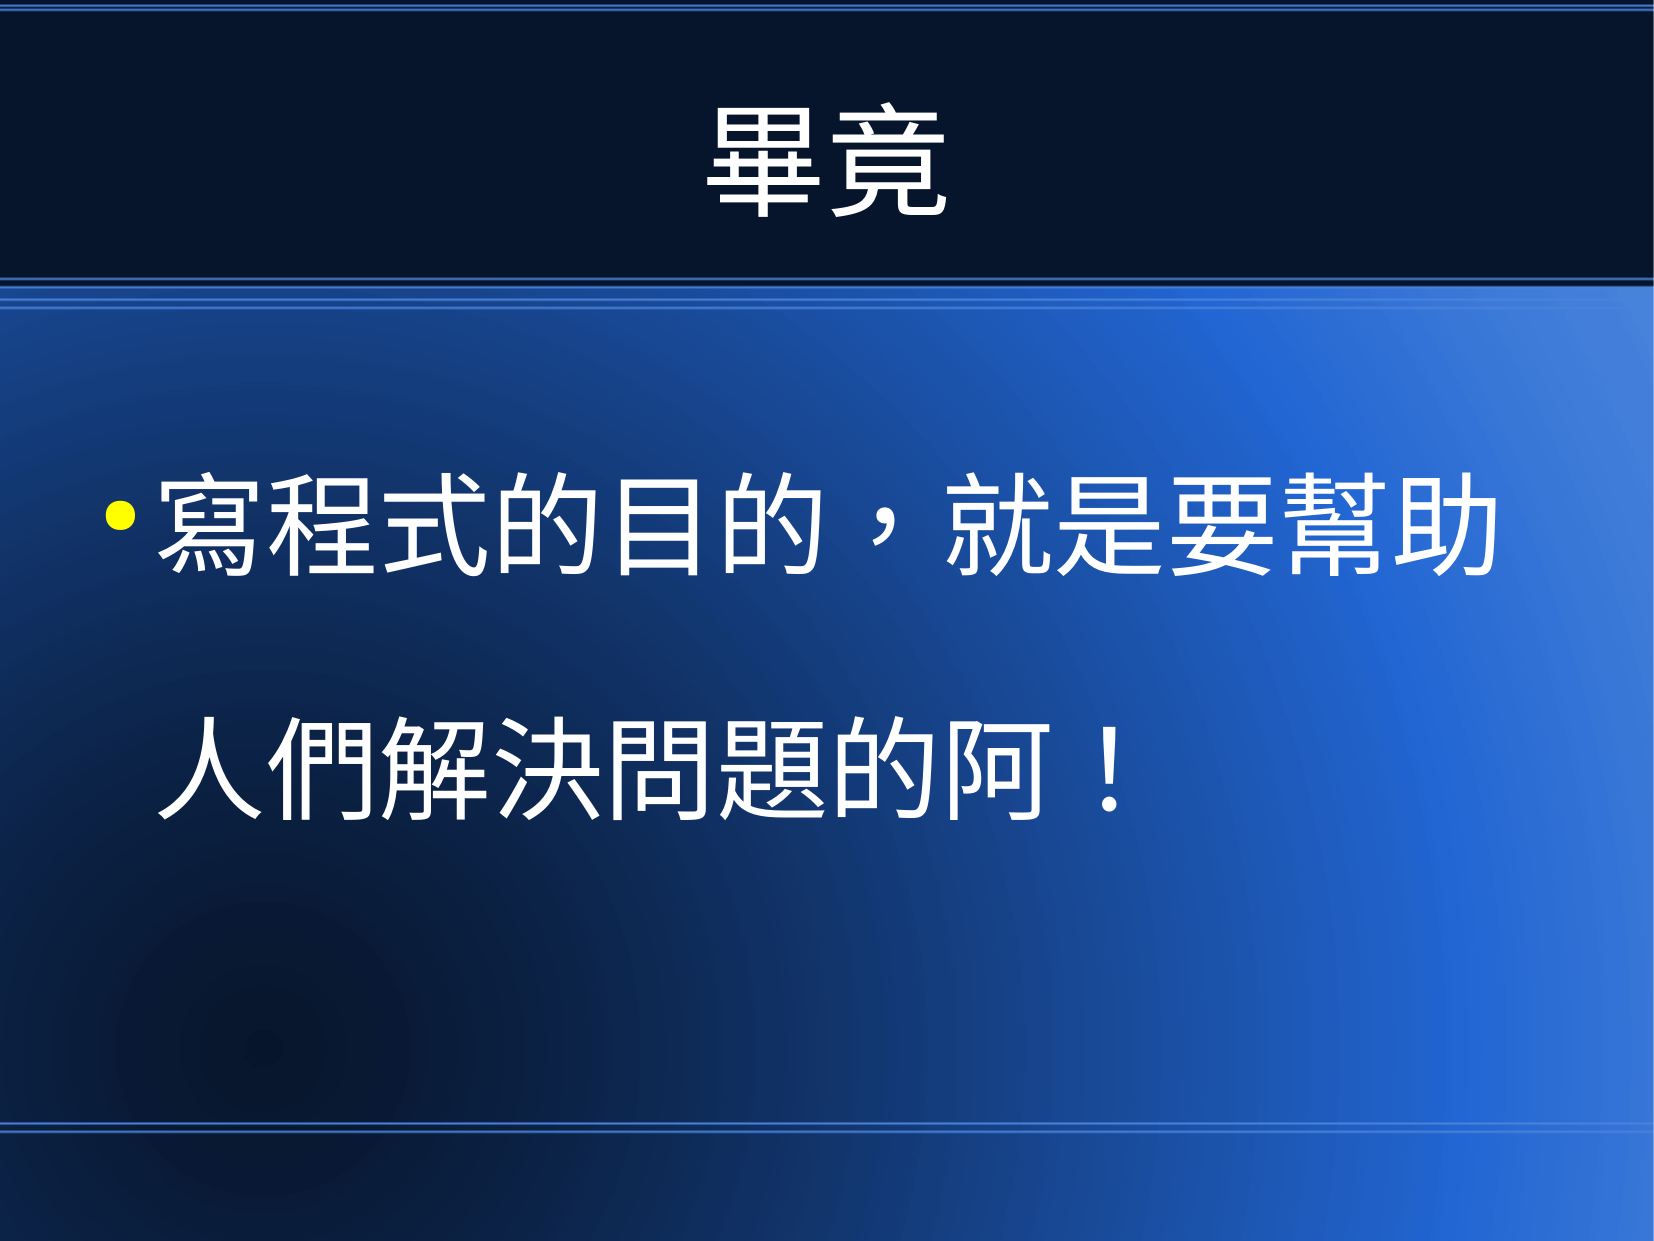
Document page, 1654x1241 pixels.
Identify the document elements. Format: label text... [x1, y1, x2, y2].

list 寫程式的目的，就是要幫助人們解決問題的阿！ [82, 355, 1571, 1241]
picture [0, 0, 1654, 1241]
title 畢竟 [82, 49, 1571, 257]
